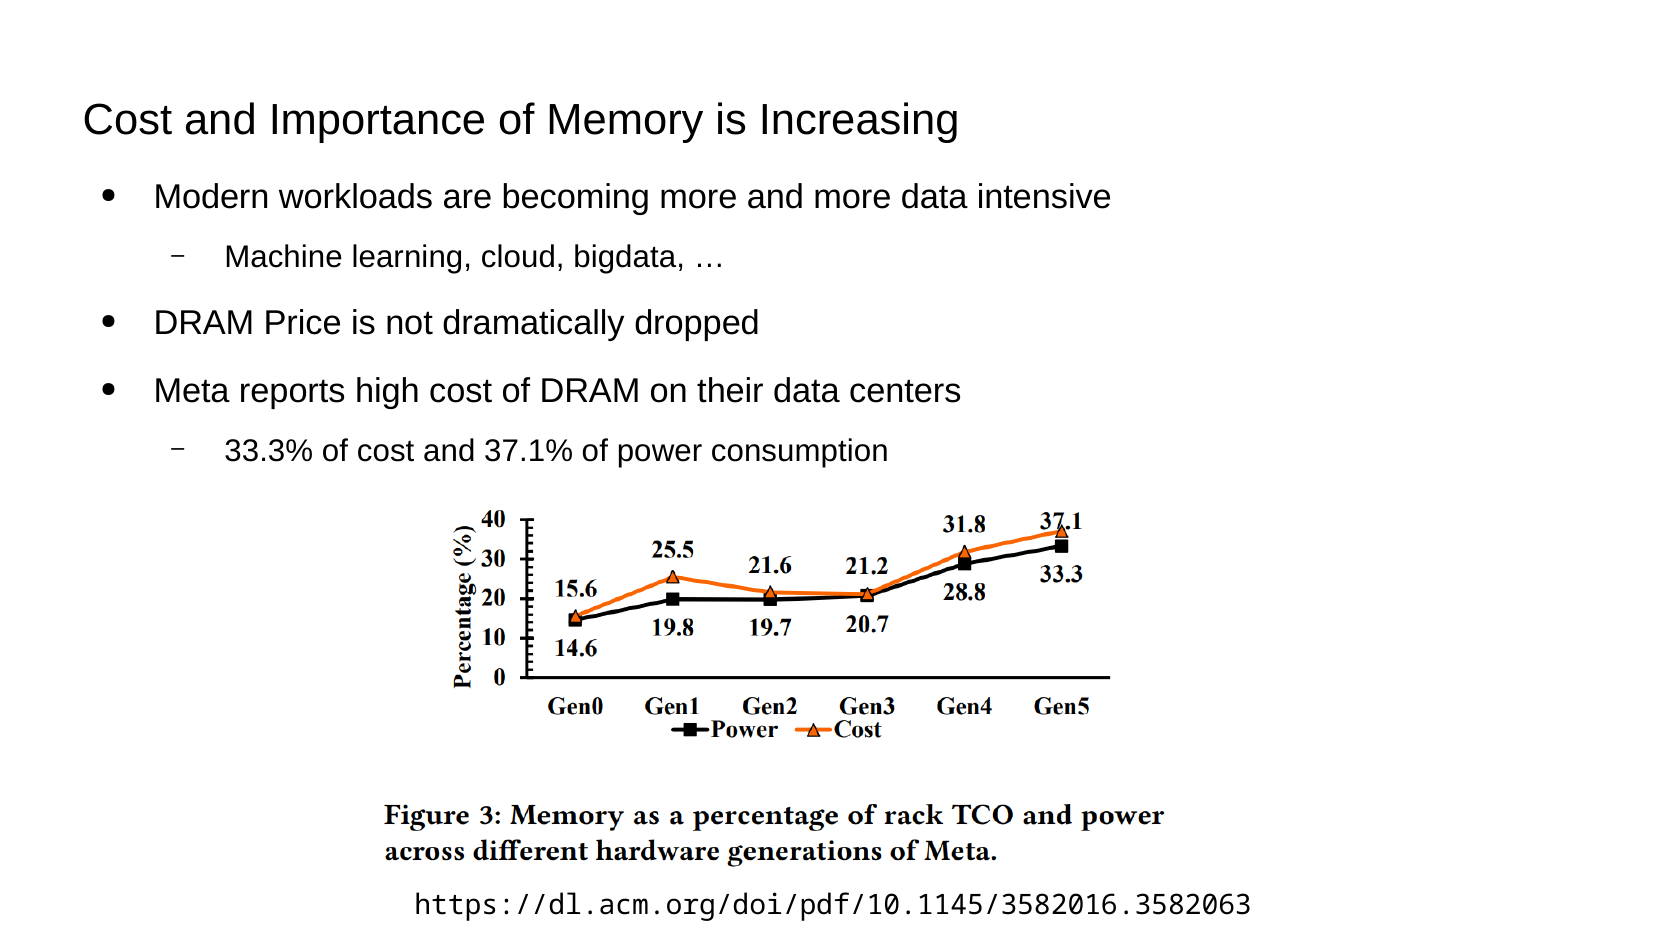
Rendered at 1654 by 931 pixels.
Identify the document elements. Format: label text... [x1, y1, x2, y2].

list Modern workloads are becoming more and more data intensive Machine learning, cloud, bigdata, … DRAM Price is not dramatically dropped Meta reports high cost of DRAM on their data centers 33.3% of cost and 37.1% of power consumption [82, 177, 1571, 833]
title Cost and Importance of Memory is Increasing [82, 81, 1571, 157]
picture [370, 493, 1182, 878]
text_box https://dl.acm.org/doi/pdf/10.1145/3582016.3582063 [399, 877, 1367, 921]
